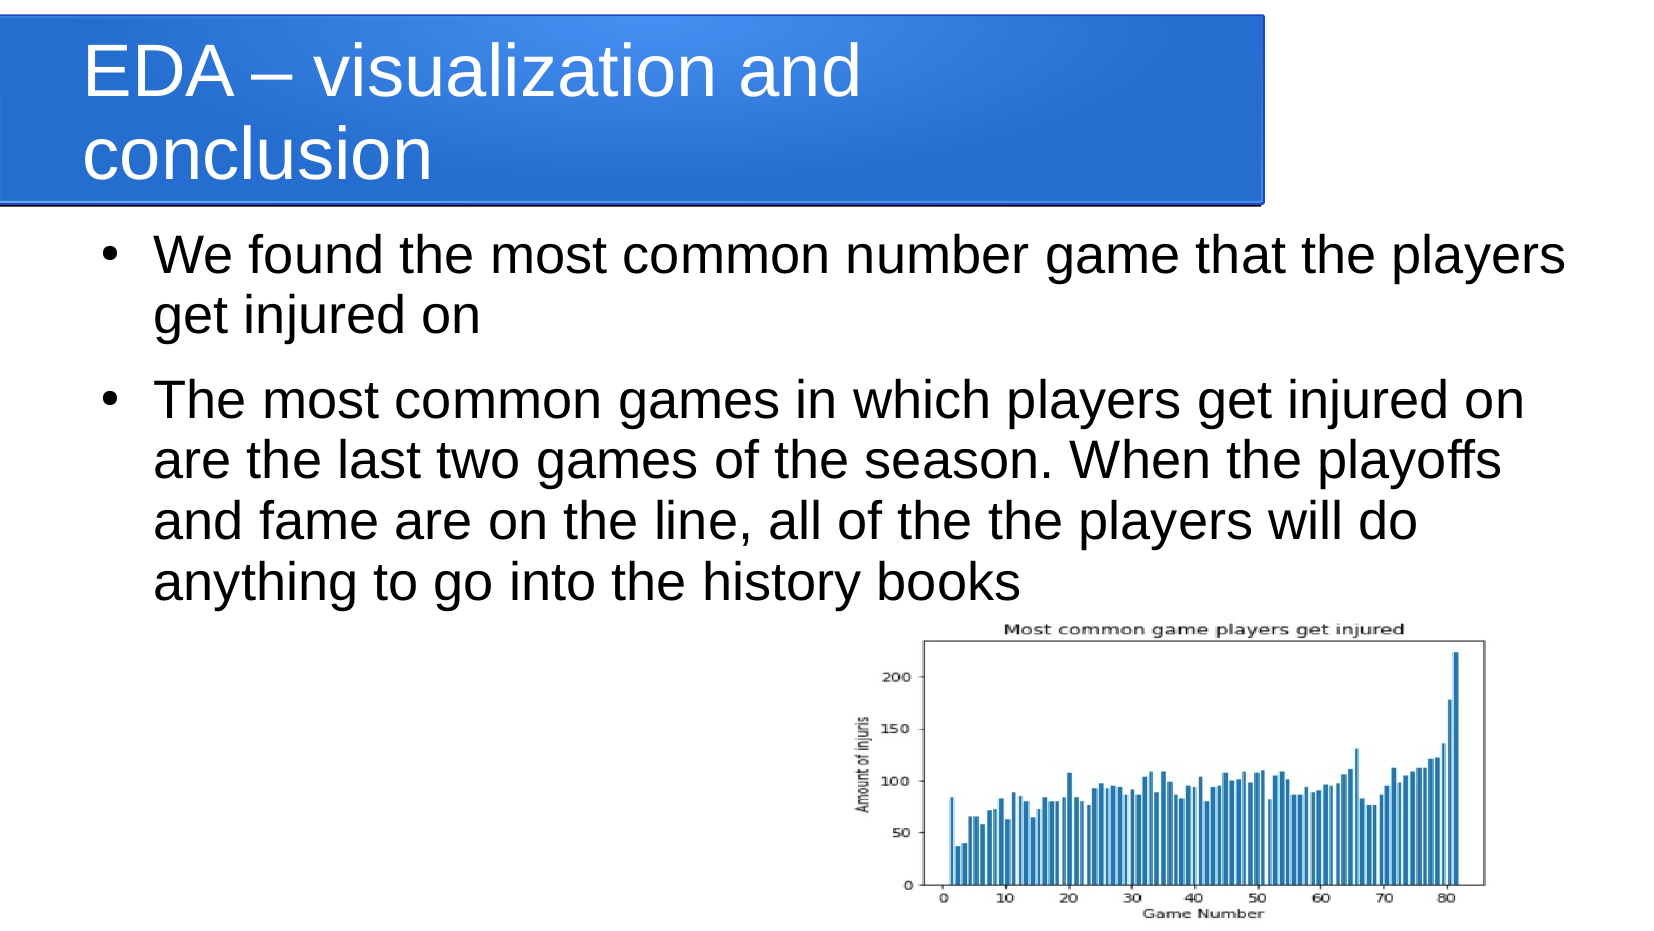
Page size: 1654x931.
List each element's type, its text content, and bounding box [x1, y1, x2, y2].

picture [840, 616, 1501, 931]
list We found the most common number game that the players get injured on The most common games in which players get injured on are the last two games of the season. When the playoffs and fame are on the line, all of the the players will do anything to go into the history books [82, 224, 1571, 764]
title EDA – visualization and conclusion [82, 29, 1235, 196]
